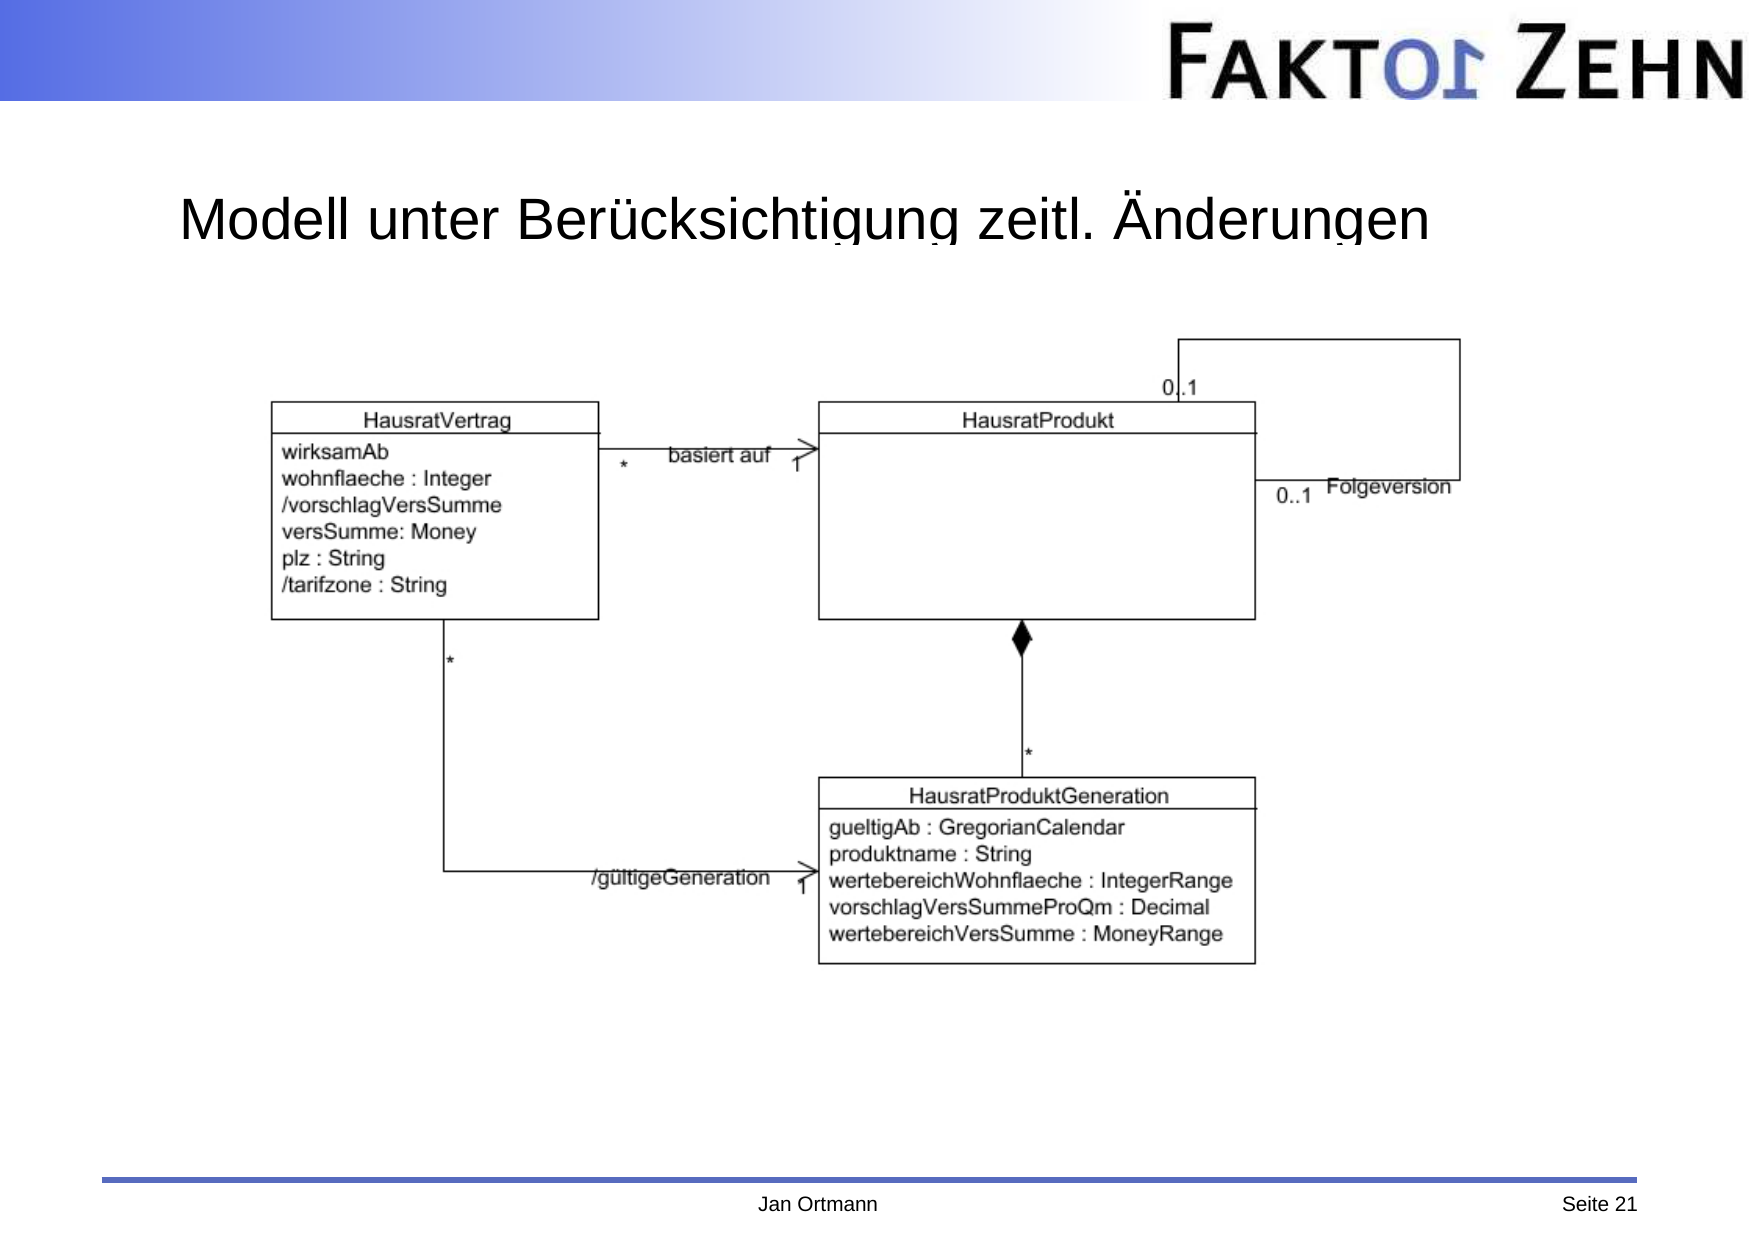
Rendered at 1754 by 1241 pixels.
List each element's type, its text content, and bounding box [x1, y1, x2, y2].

picture [1162, 7, 1752, 100]
title Modell unter Berücksichtigung zeitl. Änderungen [179, 142, 1576, 296]
picture [240, 245, 1522, 996]
